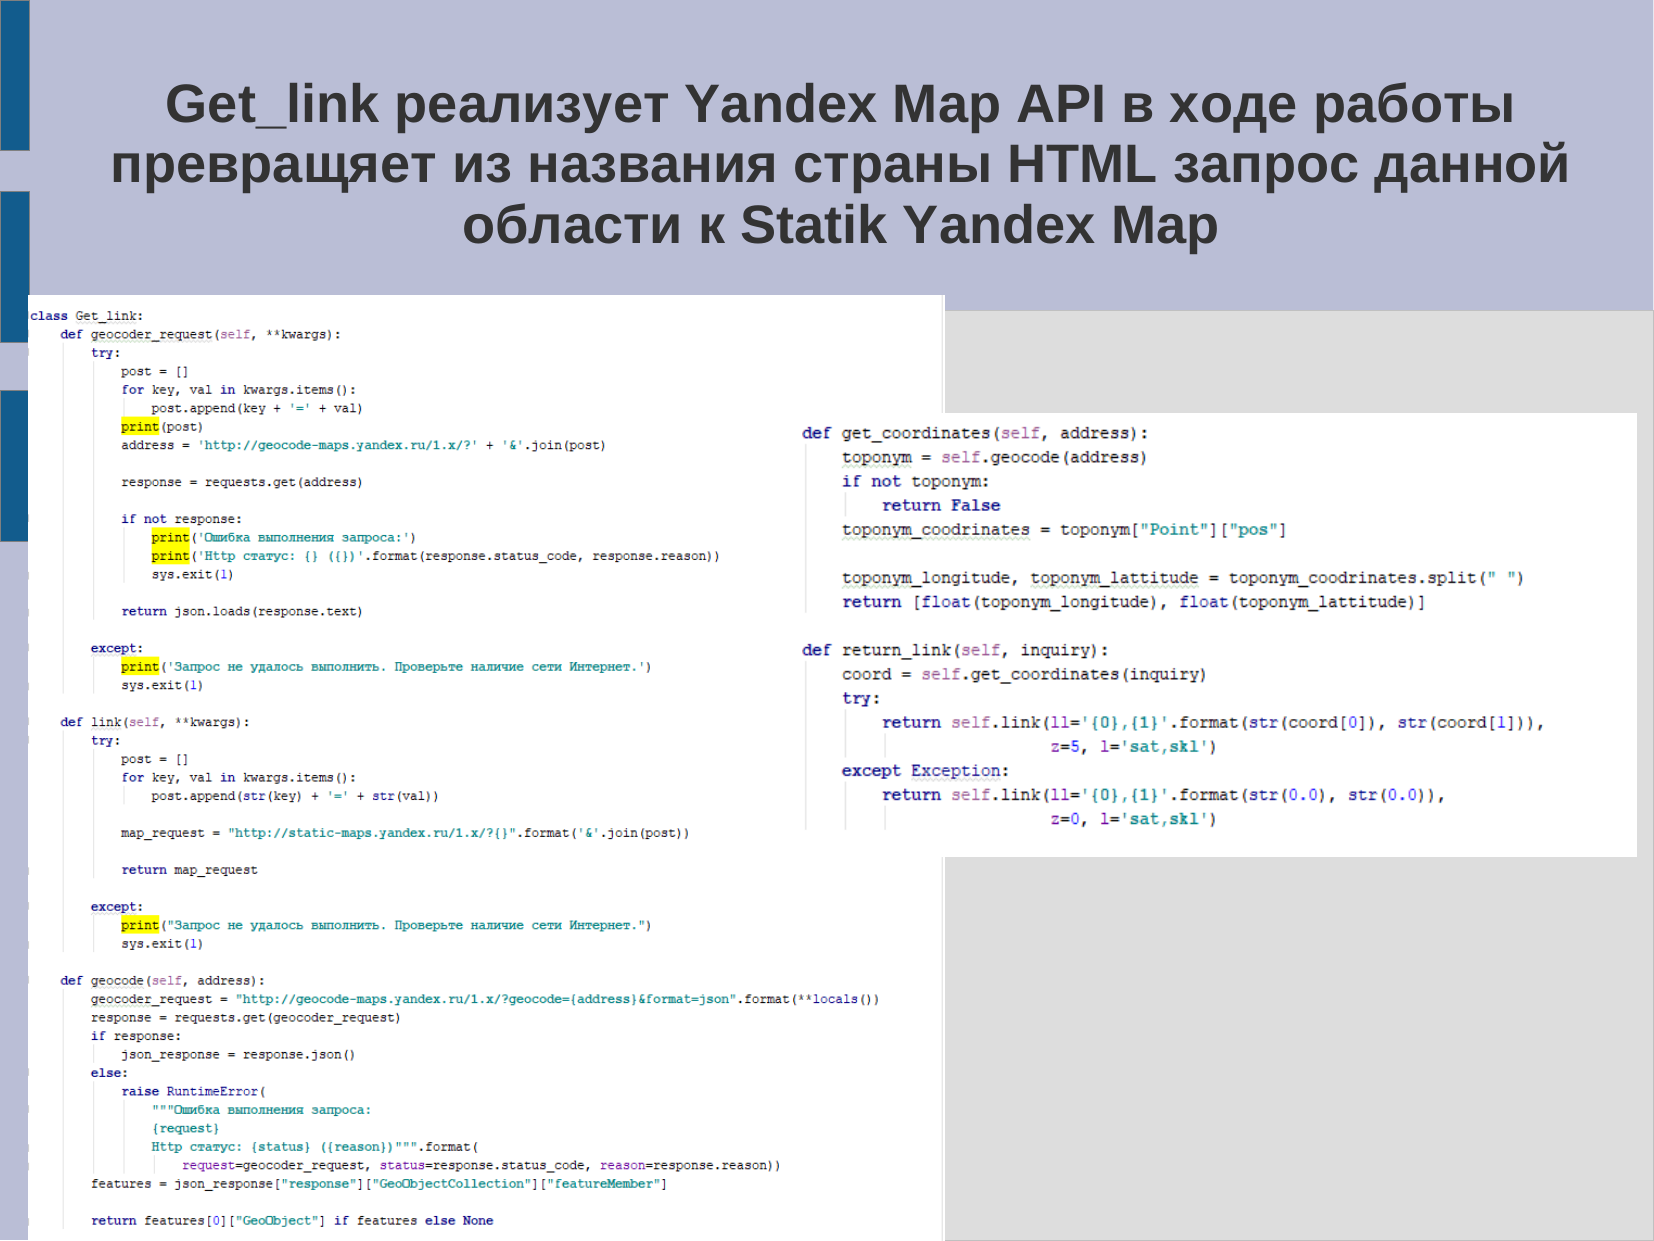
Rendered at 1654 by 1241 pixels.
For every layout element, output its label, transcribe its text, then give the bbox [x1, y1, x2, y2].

title Get_link реализует Yandex Map API в ходе работы превращяет из названия страны HTML запрос данной области к Statik Yandex Map [29, 29, 1654, 299]
picture [28, 295, 1637, 1241]
